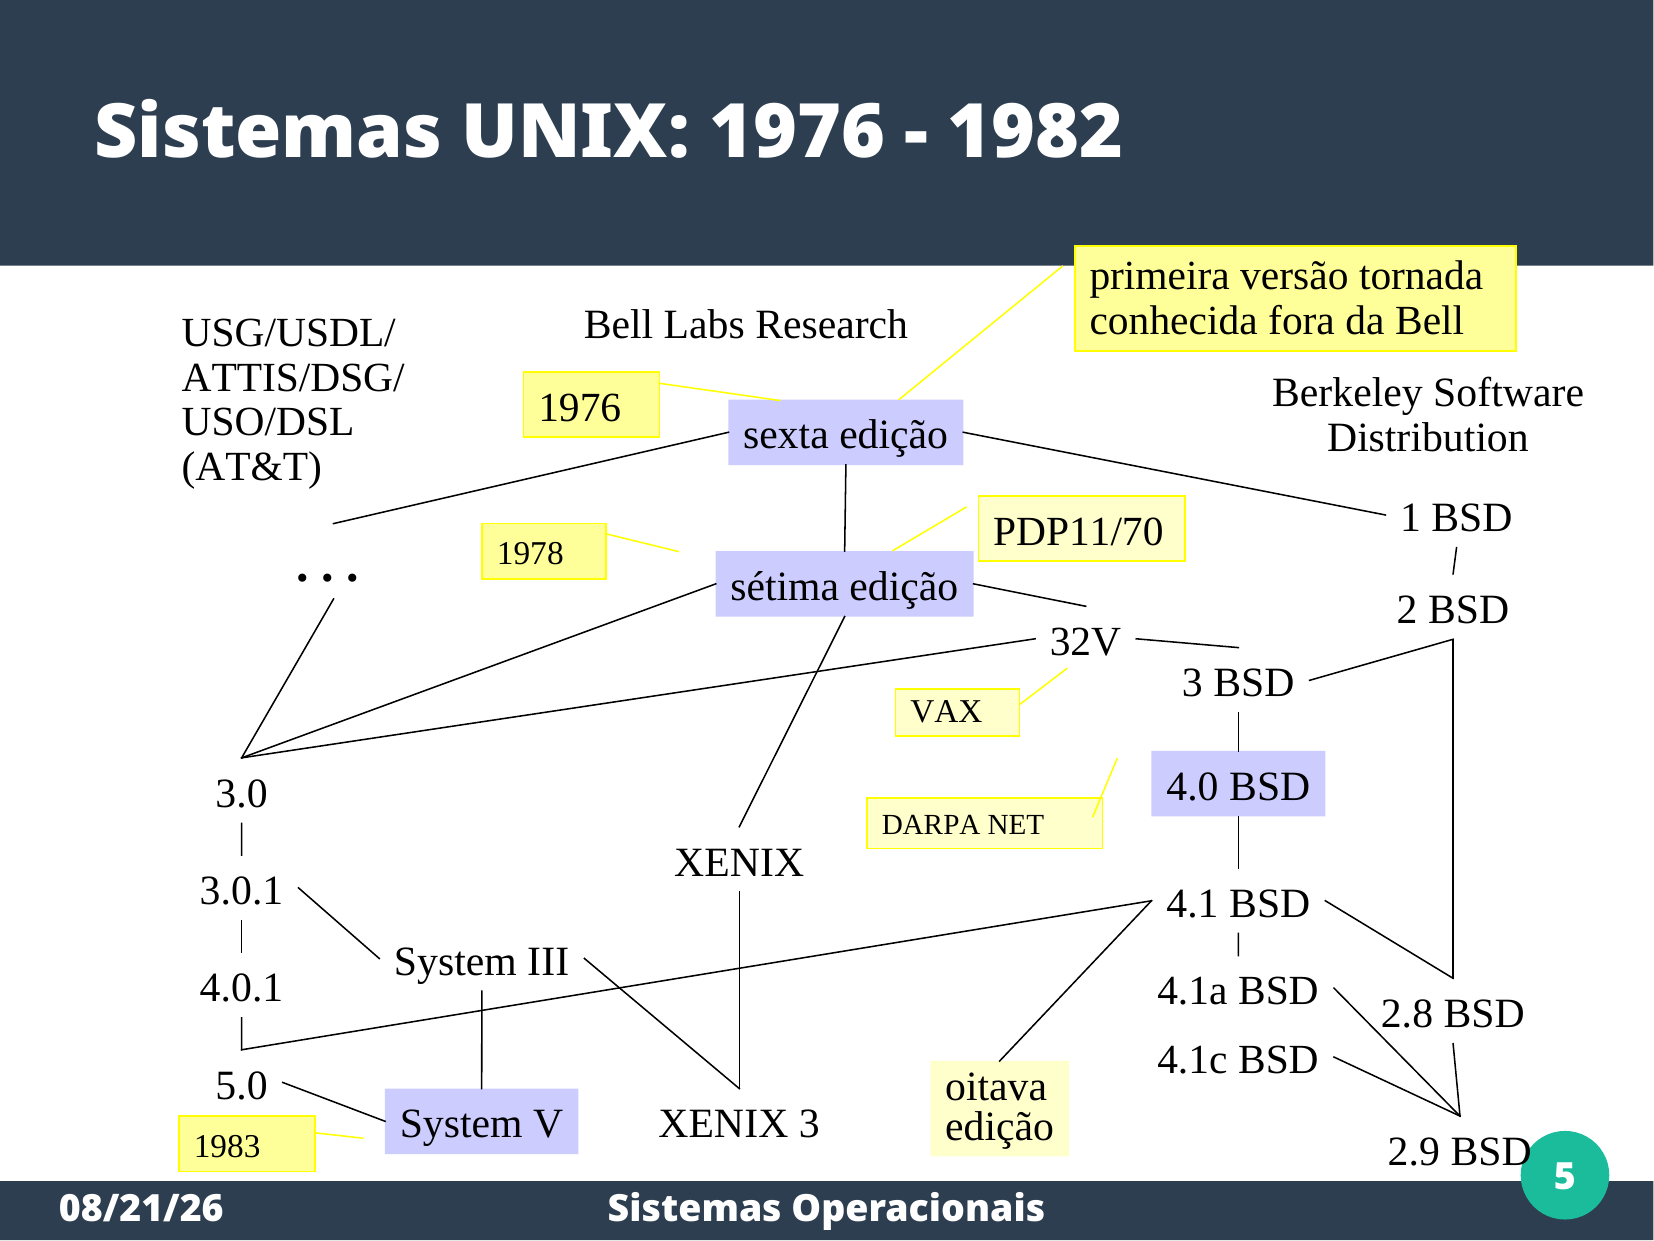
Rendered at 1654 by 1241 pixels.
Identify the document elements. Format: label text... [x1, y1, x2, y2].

text_box System III [379, 925, 585, 992]
text_box USG/USDL/ ATTIS/DSG/ USO/DSL (AT&T) [166, 303, 420, 498]
text_box XENIX [659, 826, 820, 893]
text_box oitava edição [930, 1060, 1070, 1157]
text_box 1976 [524, 372, 780, 437]
text_box 2.9 BSD [1373, 1116, 1548, 1182]
text_box Bell Labs Research [569, 289, 924, 355]
text_box 3.0.1 [184, 855, 299, 921]
text_box . . . [281, 523, 386, 599]
text_box DARPA NET [867, 758, 1118, 849]
text_box PDP11/70 [978, 496, 1185, 561]
text_box 32V [1035, 606, 1137, 672]
text_box sétima edição [715, 551, 974, 617]
text_box 3 BSD [1167, 647, 1310, 714]
text_box 1 BSD [1385, 482, 1528, 548]
text_box 4.0.1 [184, 952, 299, 1018]
text_box 4.1a BSD [1142, 955, 1335, 1021]
text_box primeira versão tornada conhecida fora da Bell [1075, 246, 1516, 351]
text_box 1978 [482, 524, 606, 579]
text_box XENIX 3 [643, 1088, 836, 1155]
text_box VAX [896, 668, 1067, 736]
text_box 2 BSD [1381, 573, 1525, 640]
title Sistemas UNIX: 1976 - 1982 [59, 49, 1595, 207]
text_box 1983 [179, 1116, 363, 1171]
text_box 2.8 BSD [1366, 1023, 1386, 1044]
text_box 5.0 [200, 1049, 283, 1116]
text_box 3.0 [200, 757, 283, 824]
text_box 4.1 BSD [1151, 868, 1326, 934]
text_box 4.0 BSD [1151, 750, 1326, 817]
text_box 4.1c BSD [1142, 1024, 1335, 1090]
text_box 2.8 BSD [1366, 978, 1541, 1044]
text_box System V [384, 1088, 579, 1155]
text_box Berkeley Software Distribution [1257, 362, 1600, 468]
text_box sexta edição [728, 399, 964, 466]
